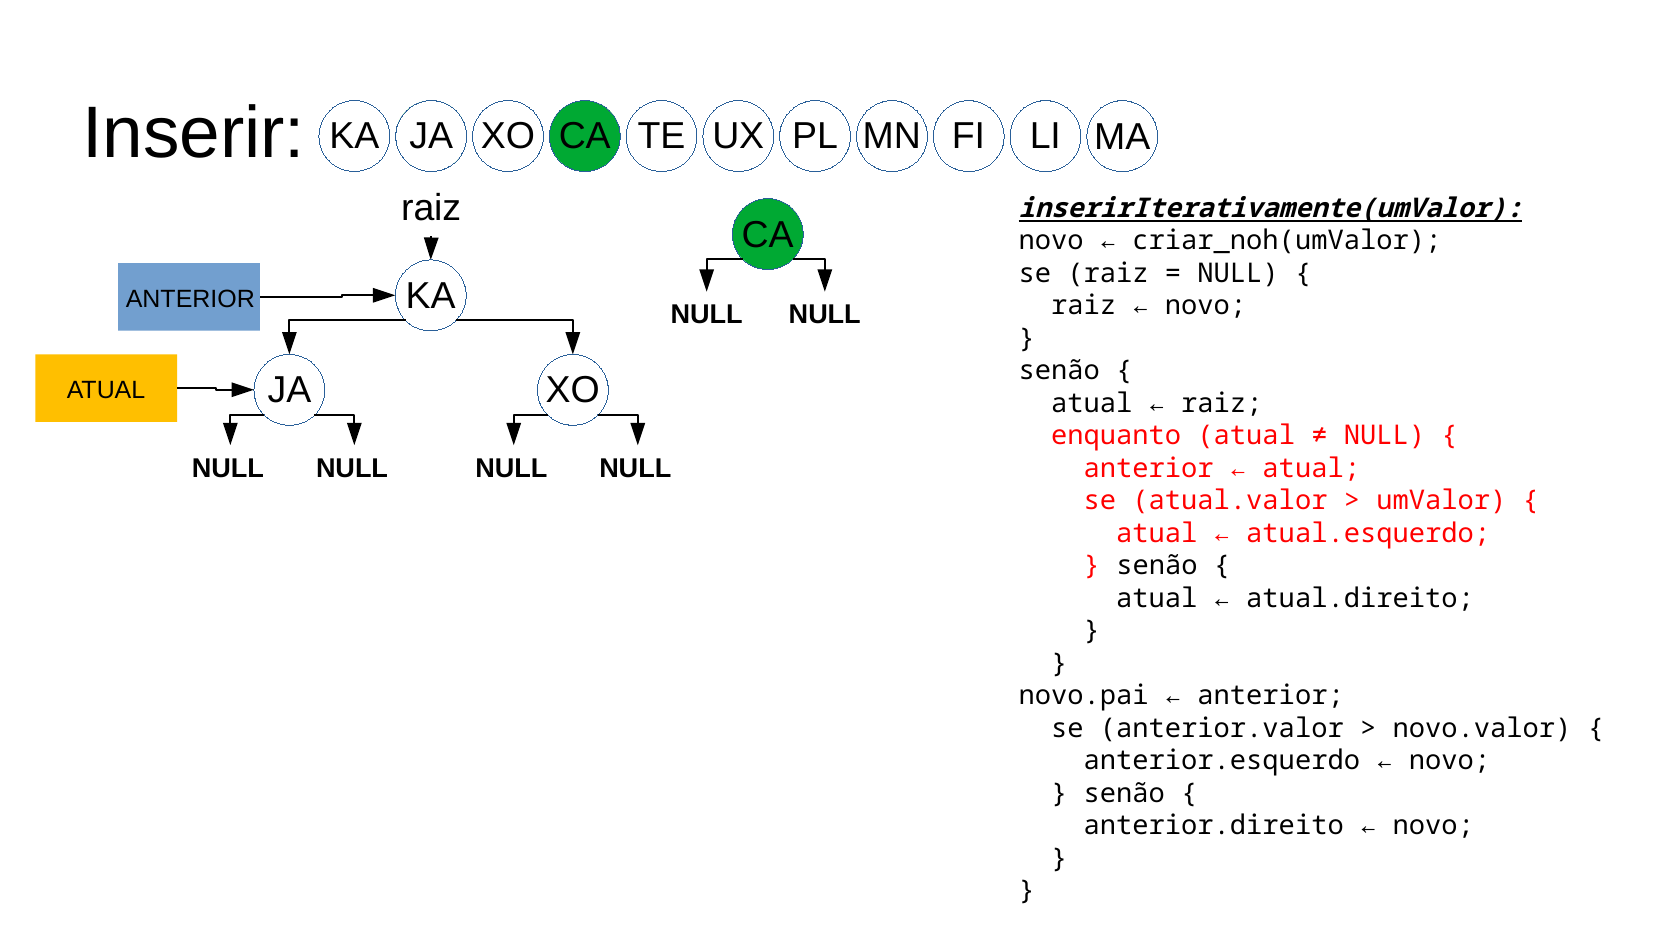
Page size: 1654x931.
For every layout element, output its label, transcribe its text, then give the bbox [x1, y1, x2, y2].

text_box CA [549, 100, 621, 172]
text_box FI [933, 100, 1005, 172]
text_box [118, 321, 260, 331]
text_box PL [784, 100, 851, 172]
title Inserir: [82, 54, 1571, 211]
text_box CA [732, 198, 804, 270]
text_box NULL [301, 445, 408, 491]
text_box MN [856, 100, 928, 172]
text_box ANTERIOR [111, 277, 272, 321]
text_box UX [702, 100, 769, 172]
text_box KA [318, 100, 390, 172]
text_box NULL [655, 291, 758, 337]
text_box LI [1010, 100, 1081, 172]
text_box TE [626, 100, 697, 172]
text_box inserirIterativamente(umValor): novo ← criar_noh(umValor); se (raiz = NULL) { raiz ← novo; } senão { atual ← raiz; enquanto (atual ≠ NULL) { anterior ← atual; se (atual.valor > umValor) { atual ← atual.esquerdo; } senão { atual ← atual.direito; } } novo.pai ← anterior; se (anterior.valor > novo.valor) { anterior.esquerdo ← novo; } senão { anterior.direito ← novo; } } [1003, 182, 1654, 931]
text_box KA [395, 259, 467, 331]
text_box NULL [774, 291, 876, 337]
text_box JA [395, 100, 467, 172]
text_box [744, 118, 786, 206]
text_box [35, 354, 178, 422]
text_box raiz [386, 179, 477, 237]
text_box MA [1086, 100, 1158, 172]
text_box XO [537, 354, 609, 426]
text_box XO [472, 100, 544, 172]
text_box NULL [584, 445, 691, 491]
text_box NULL [460, 445, 567, 491]
text_box JA [253, 354, 325, 426]
text_box [118, 263, 260, 277]
text_box ATUAL [52, 368, 166, 412]
text_box NULL [177, 445, 284, 491]
